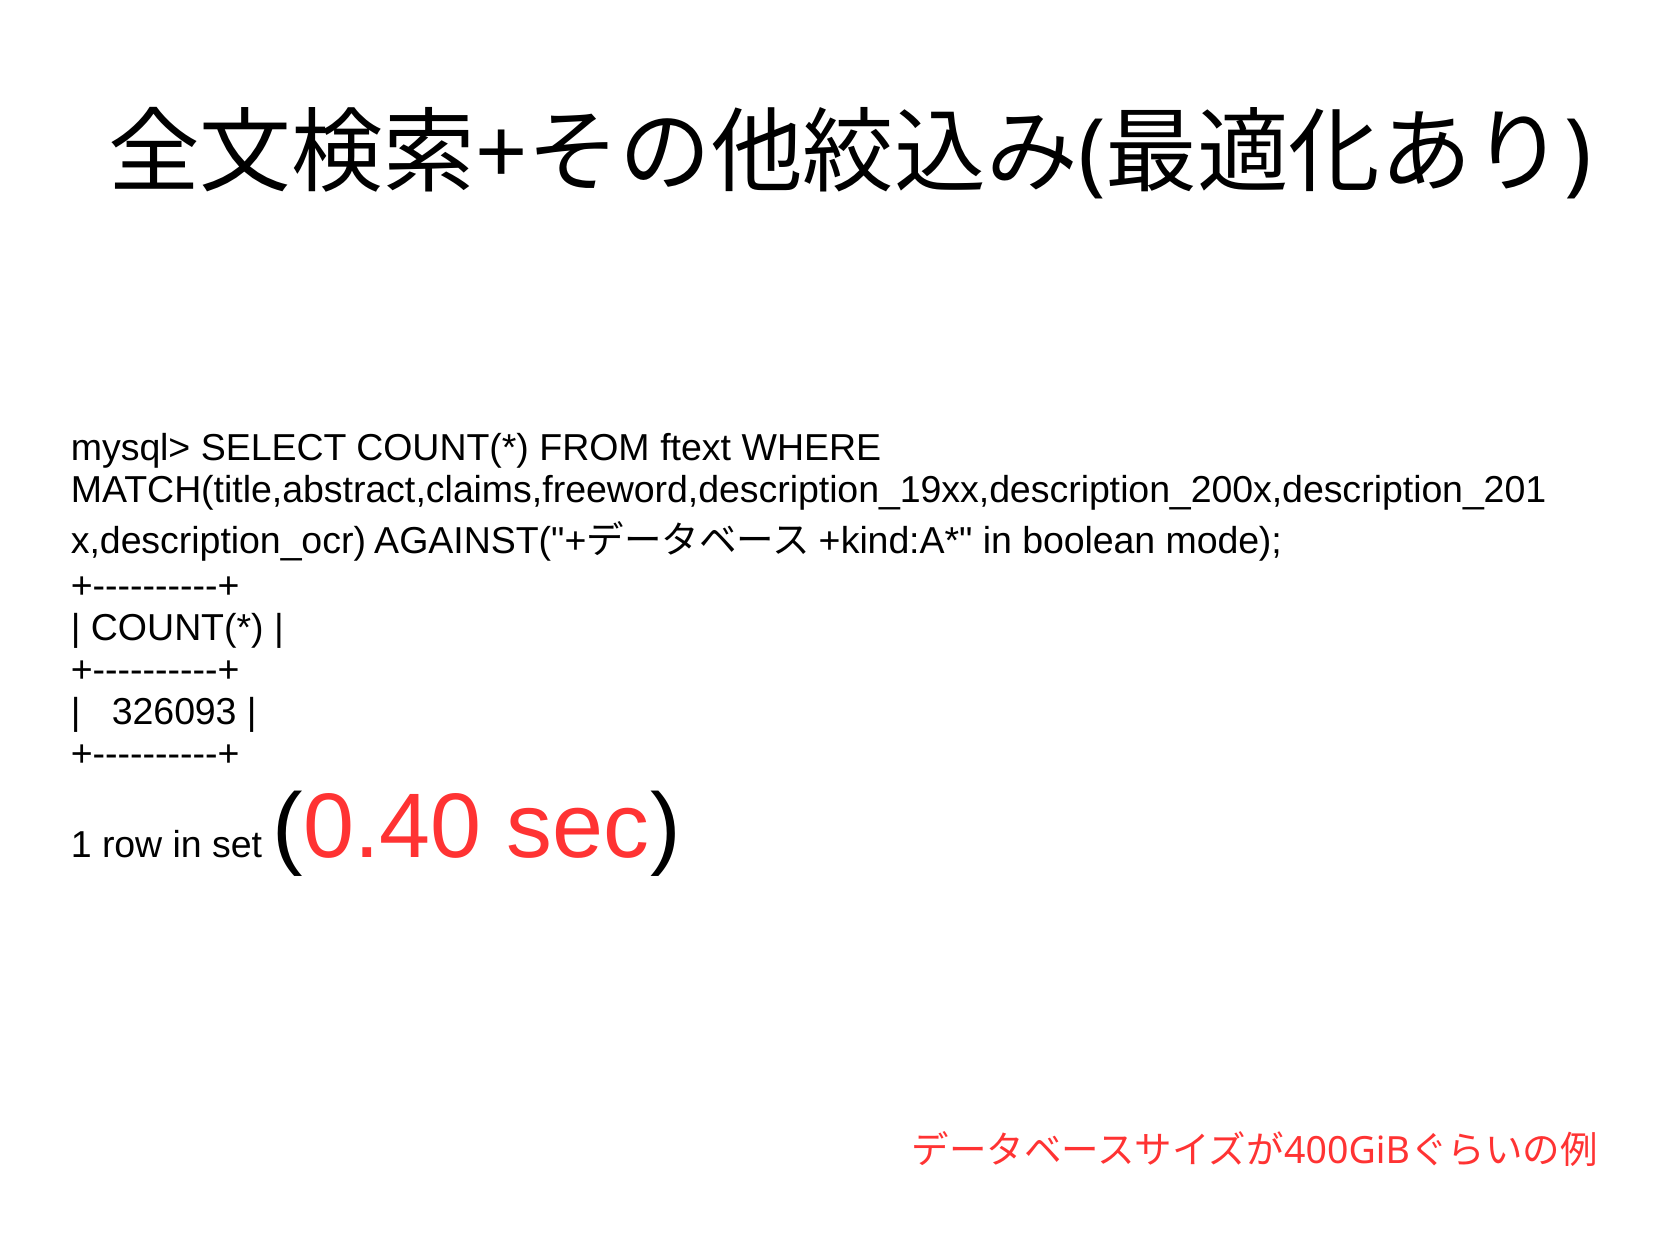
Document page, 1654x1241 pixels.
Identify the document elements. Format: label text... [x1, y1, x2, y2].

text_box データベースサイズが400GiBぐらいの例 [897, 1112, 1618, 1165]
title 全文検索+その他絞込み(最適化あり) [70, 40, 1630, 249]
text_box mysql> SELECT COUNT(*) FROM ftext WHERE MATCH(title,abstract,claims,freeword,description_19xx,description_200x,description_201x,description_ocr) AGAINST("+データベース +kind:A*" in boolean mode); +----------+ | COUNT(*) | +----------+ | 326093 | +----------+ 1 row in set (0.40 sec) [70, 428, 1560, 876]
